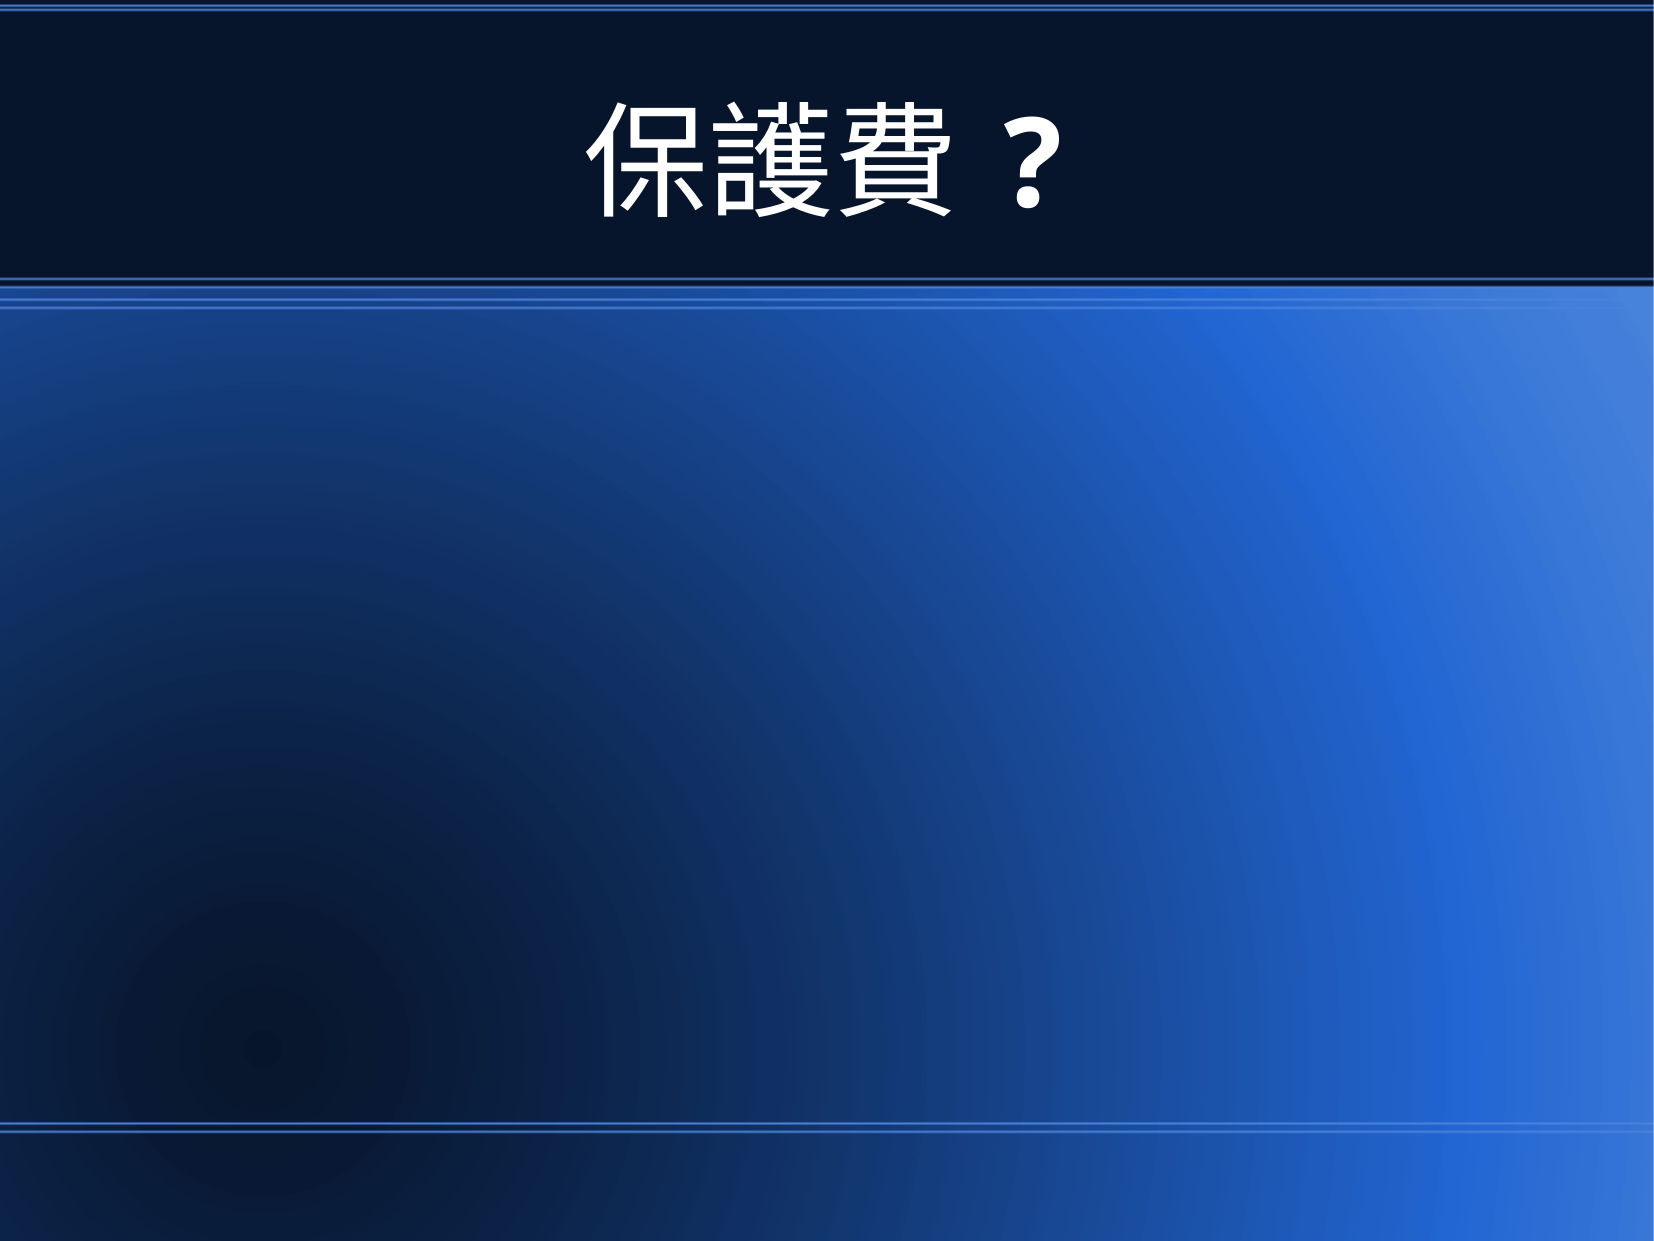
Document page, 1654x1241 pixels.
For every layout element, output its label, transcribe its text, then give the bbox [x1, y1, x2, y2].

picture [0, 0, 1654, 1241]
title 保護費? [82, 49, 1571, 257]
